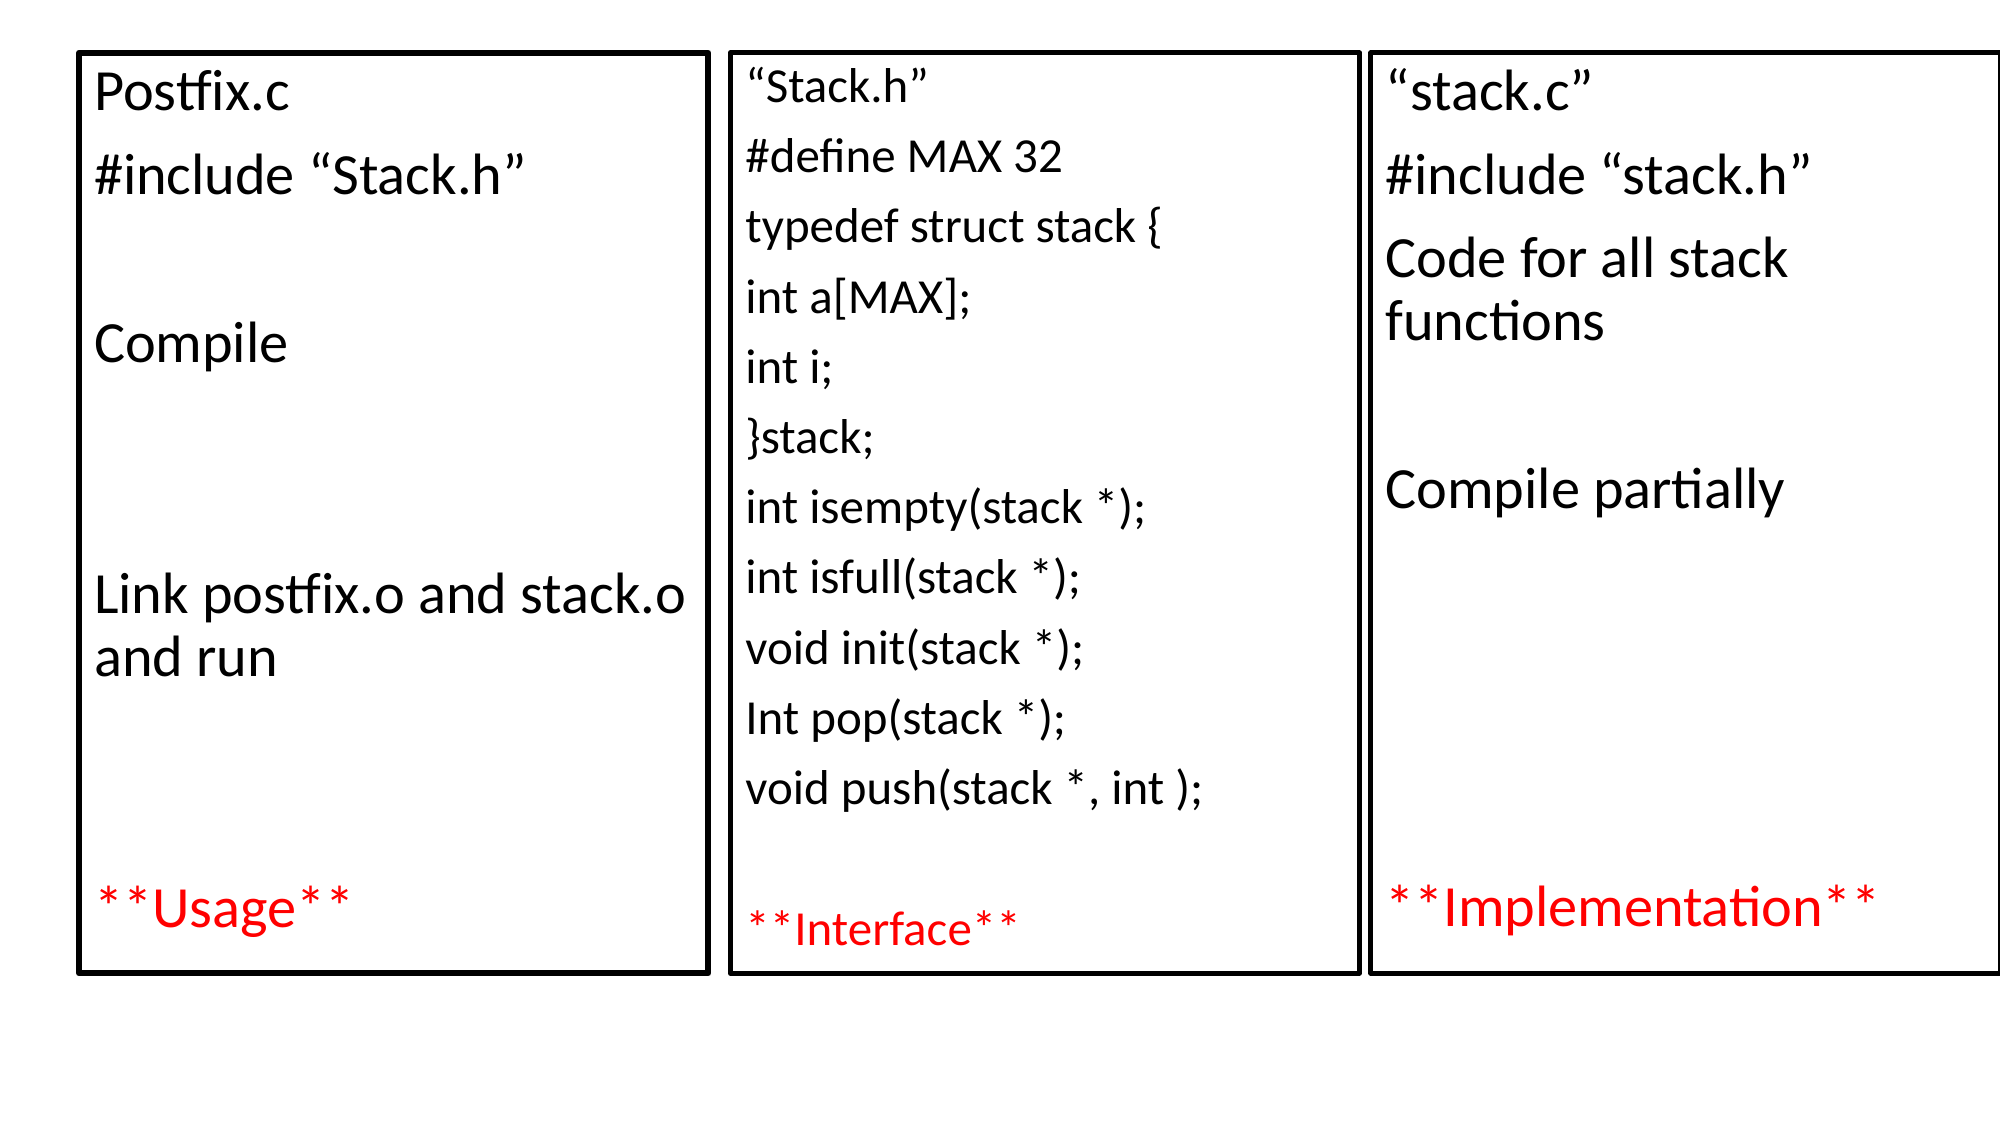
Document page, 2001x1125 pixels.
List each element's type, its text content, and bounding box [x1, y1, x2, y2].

text_box “stack.c” #include “stack.h” Code for all stack functions Compile partially **Implementation** [1370, 52, 2000, 974]
list Postfix.c #include “Stack.h” Compile Link postfix.o and stack.o and run **Usage** [79, 52, 709, 974]
text_box “Stack.h” #define MAX 32 typedef struct stack { int a[MAX]; int i; }stack; int isempty(stack *); int isfull(stack *); void init(stack *); Int pop(stack *); void push(stack *, int ); **Interface** [730, 52, 1360, 974]
